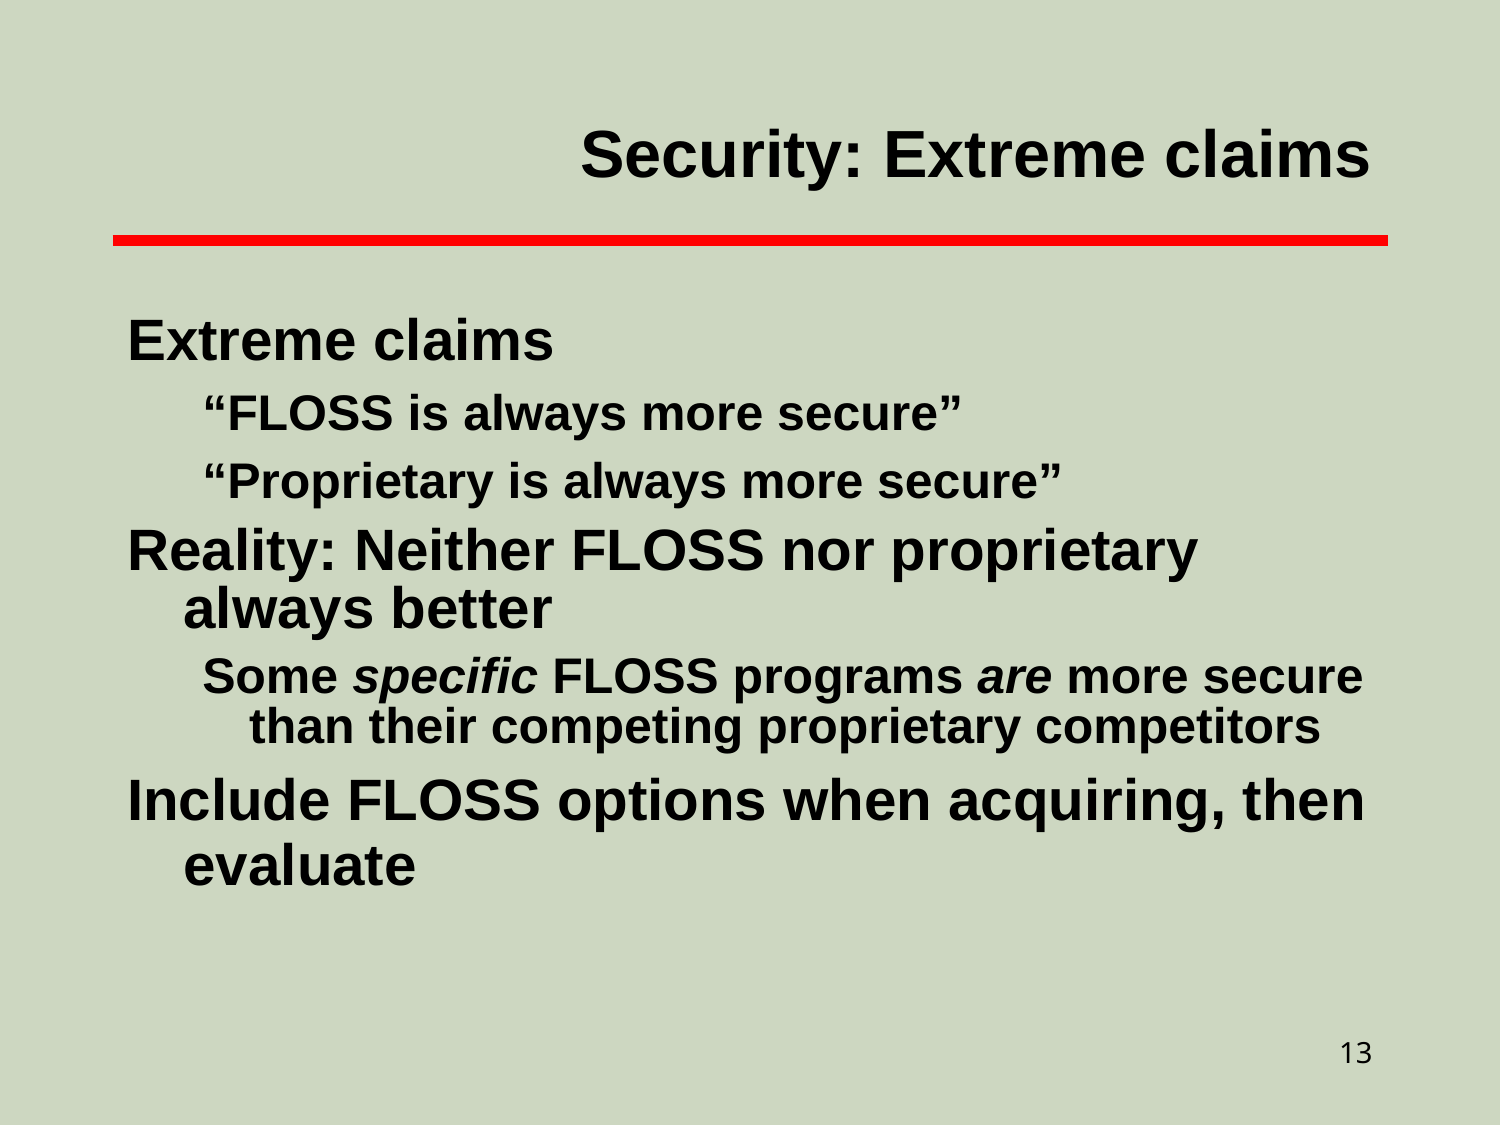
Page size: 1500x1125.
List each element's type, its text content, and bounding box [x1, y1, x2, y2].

title Security: Extreme claims [337, 85, 1388, 224]
list Extreme claims “FLOSS is always more secure” “Proprietary is always more secure” Reality: Neither FLOSS nor proprietary always better Some specific FLOSS programs are more secure than their competing proprietary competitors Include FLOSS options when acquiring, then evaluate [112, 299, 1388, 1000]
